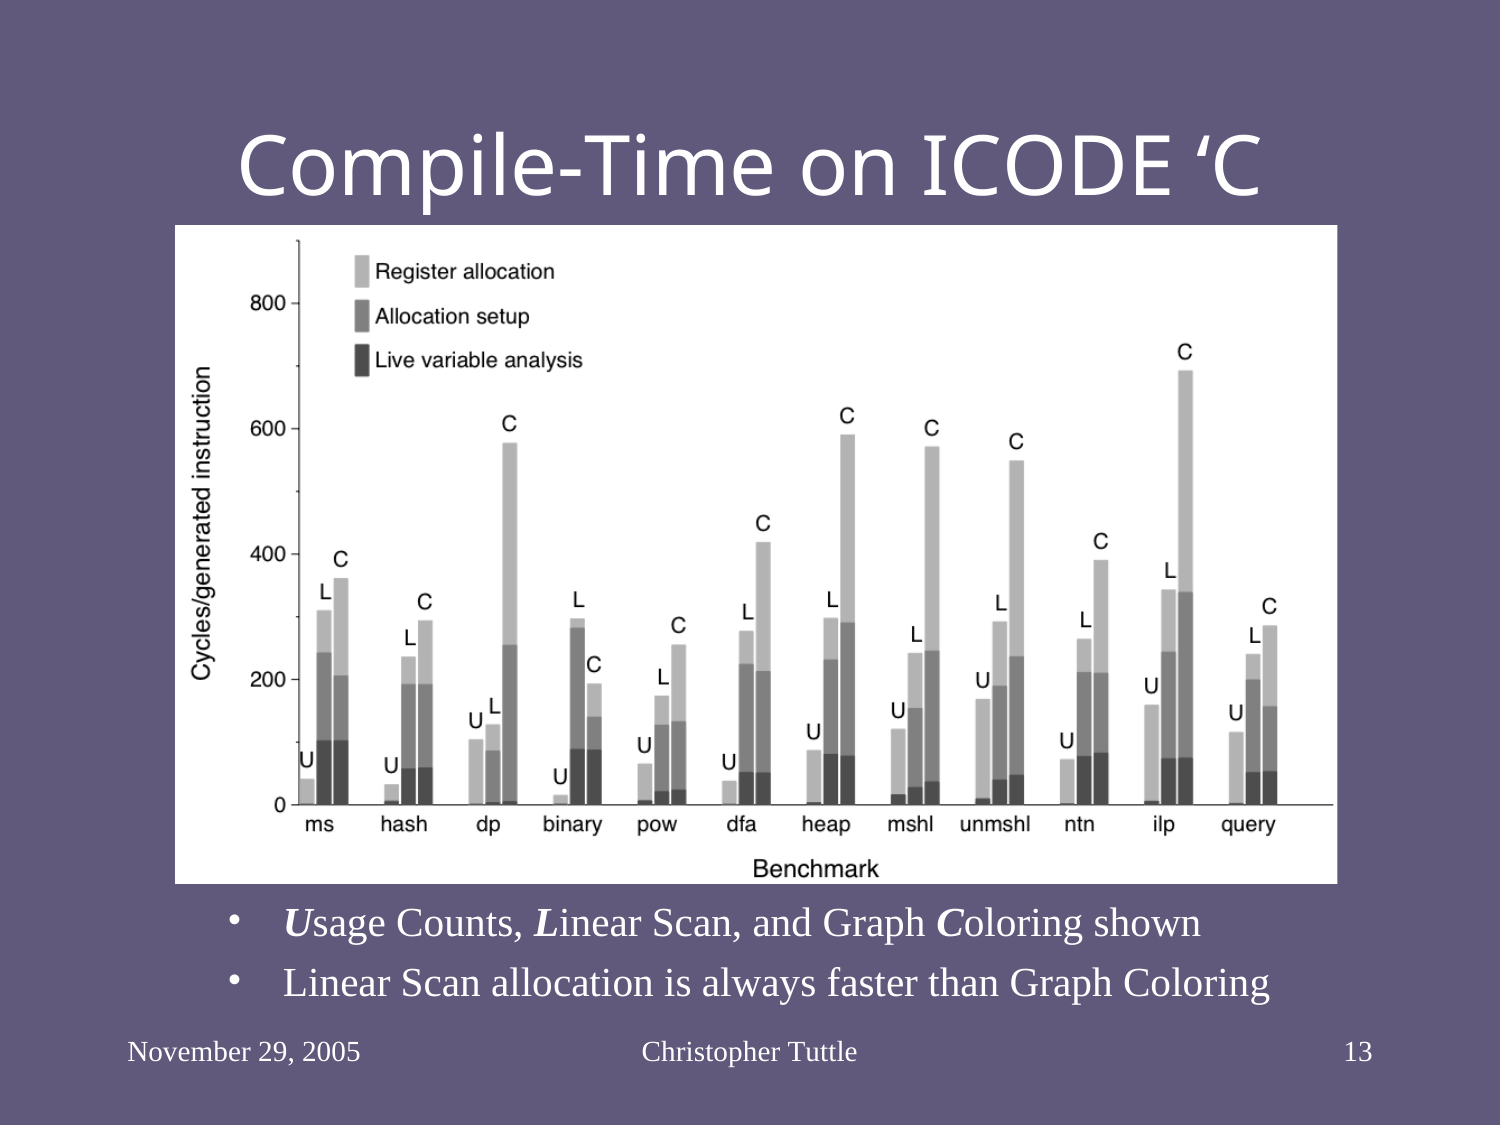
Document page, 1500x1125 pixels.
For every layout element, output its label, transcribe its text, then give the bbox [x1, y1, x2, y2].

title Compile-Time on ICODE ‘C [112, 87, 1388, 238]
list Usage Counts, Linear Scan, and Graph Coloring shown Linear Scan allocation is always faster than Graph Coloring [212, 887, 1488, 1013]
picture [174, 224, 1338, 884]
